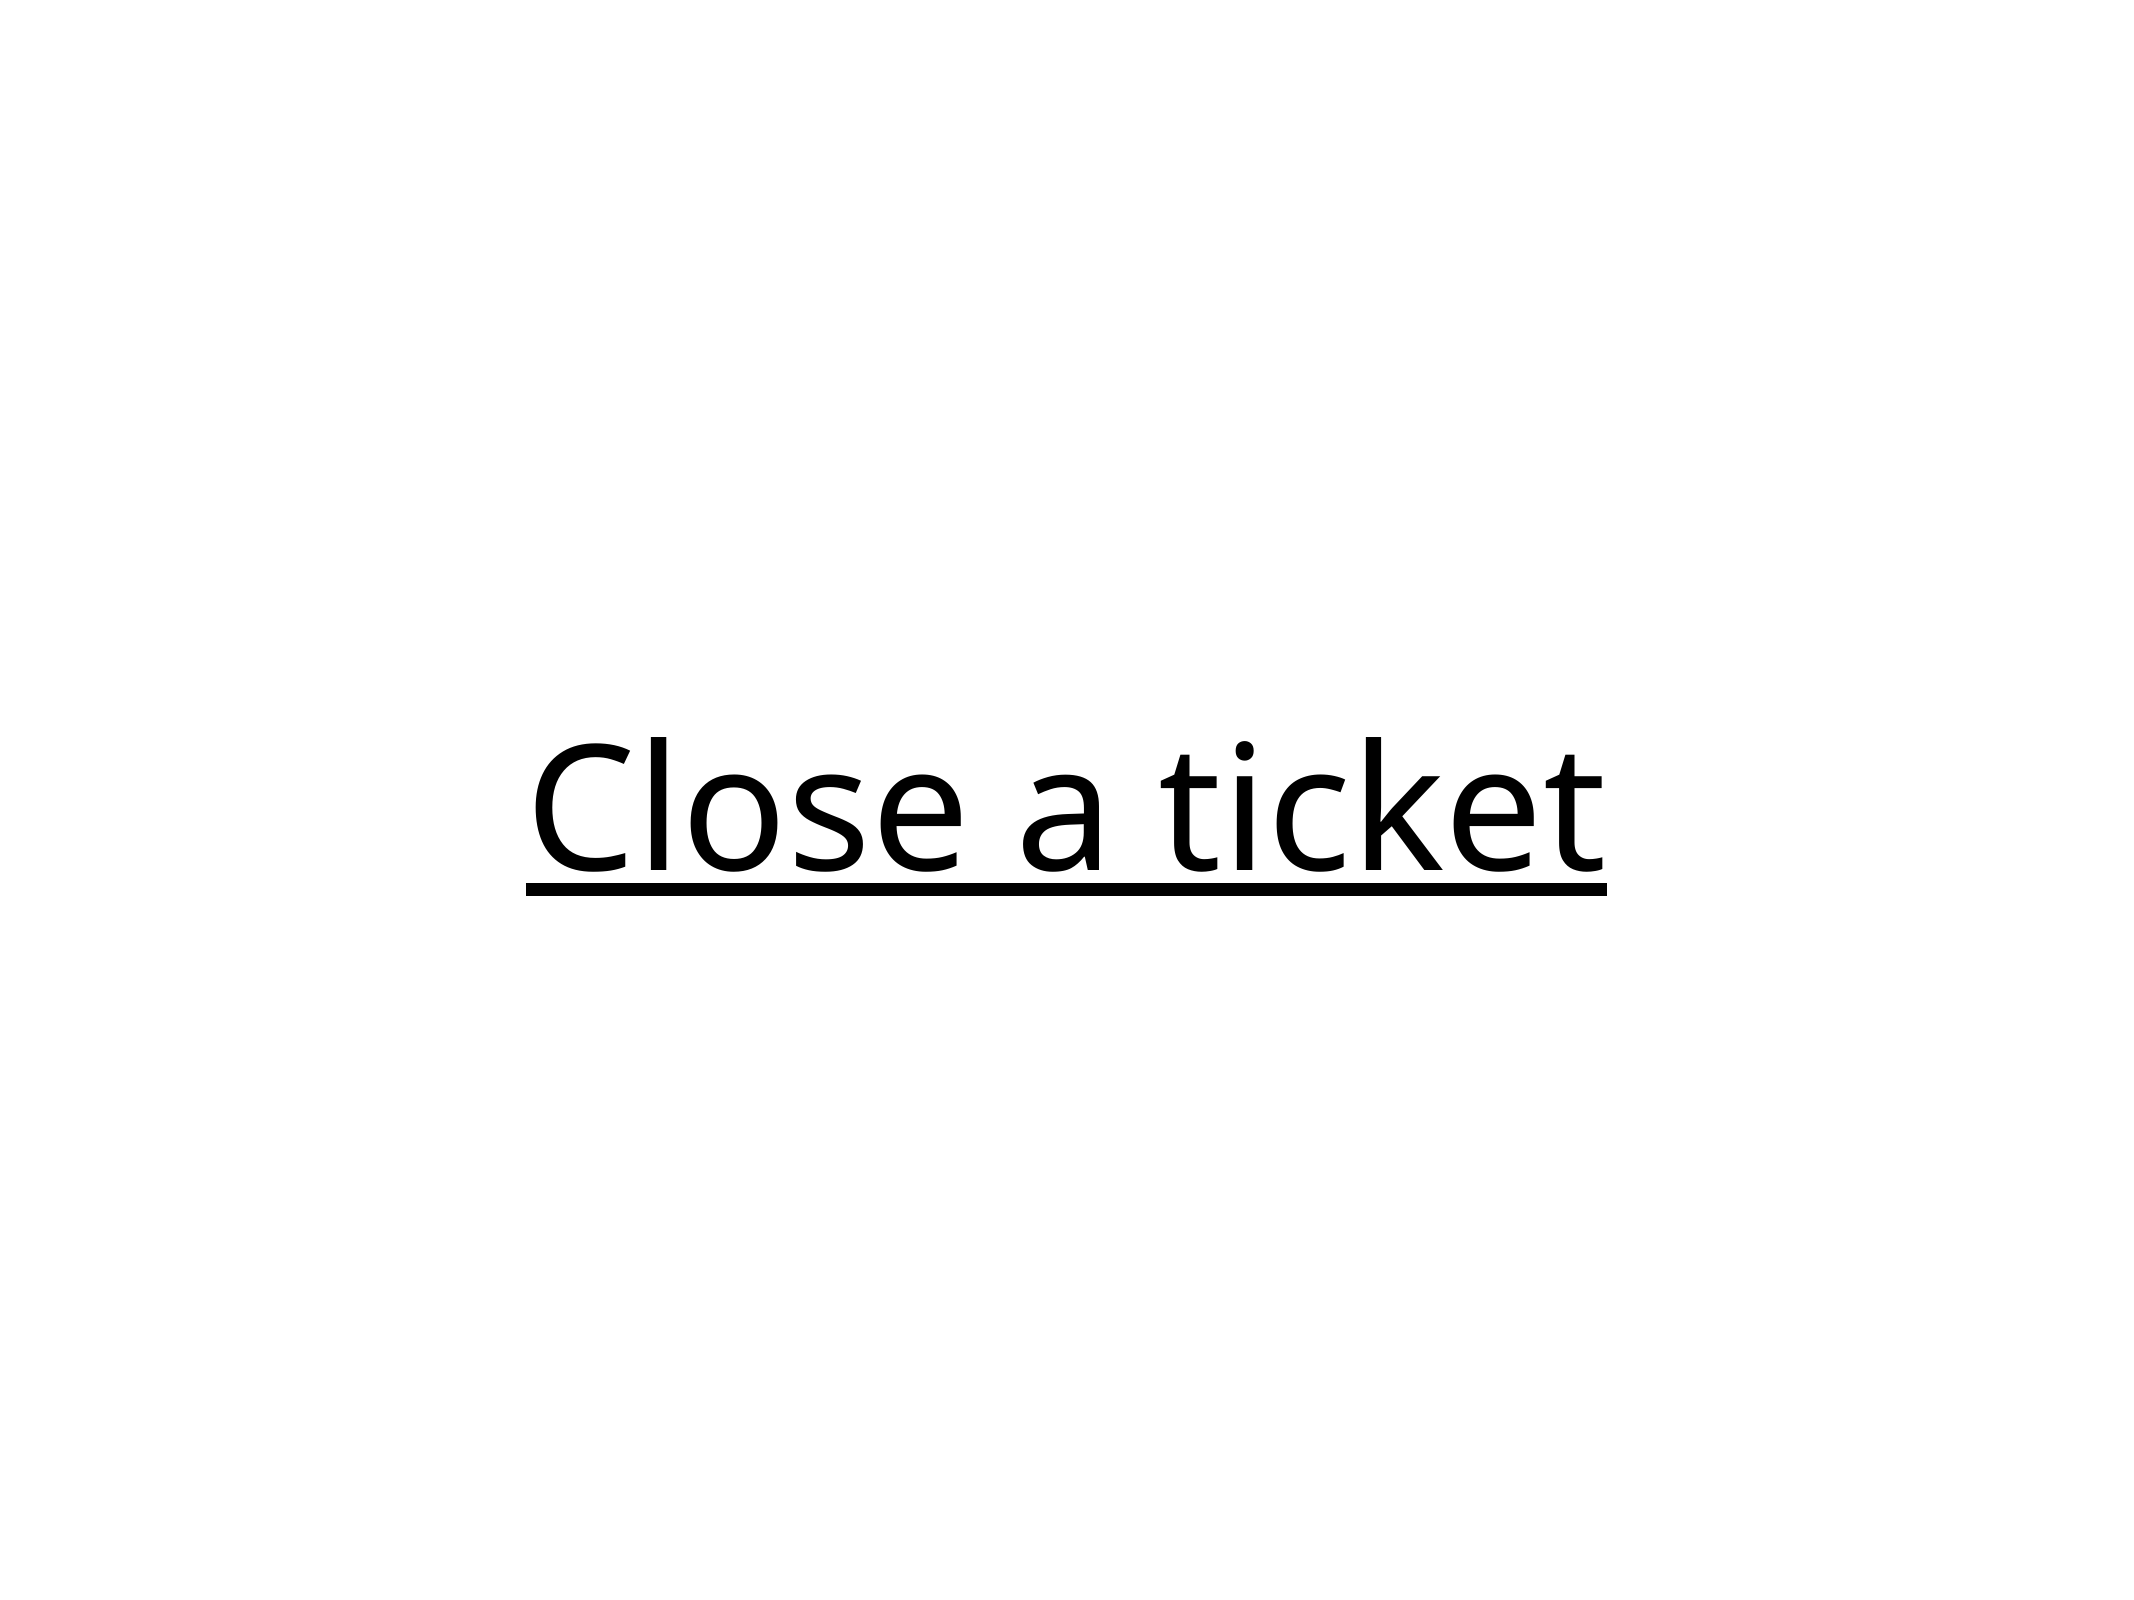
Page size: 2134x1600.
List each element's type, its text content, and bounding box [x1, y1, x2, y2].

title Close a ticket [208, 487, 1925, 1113]
